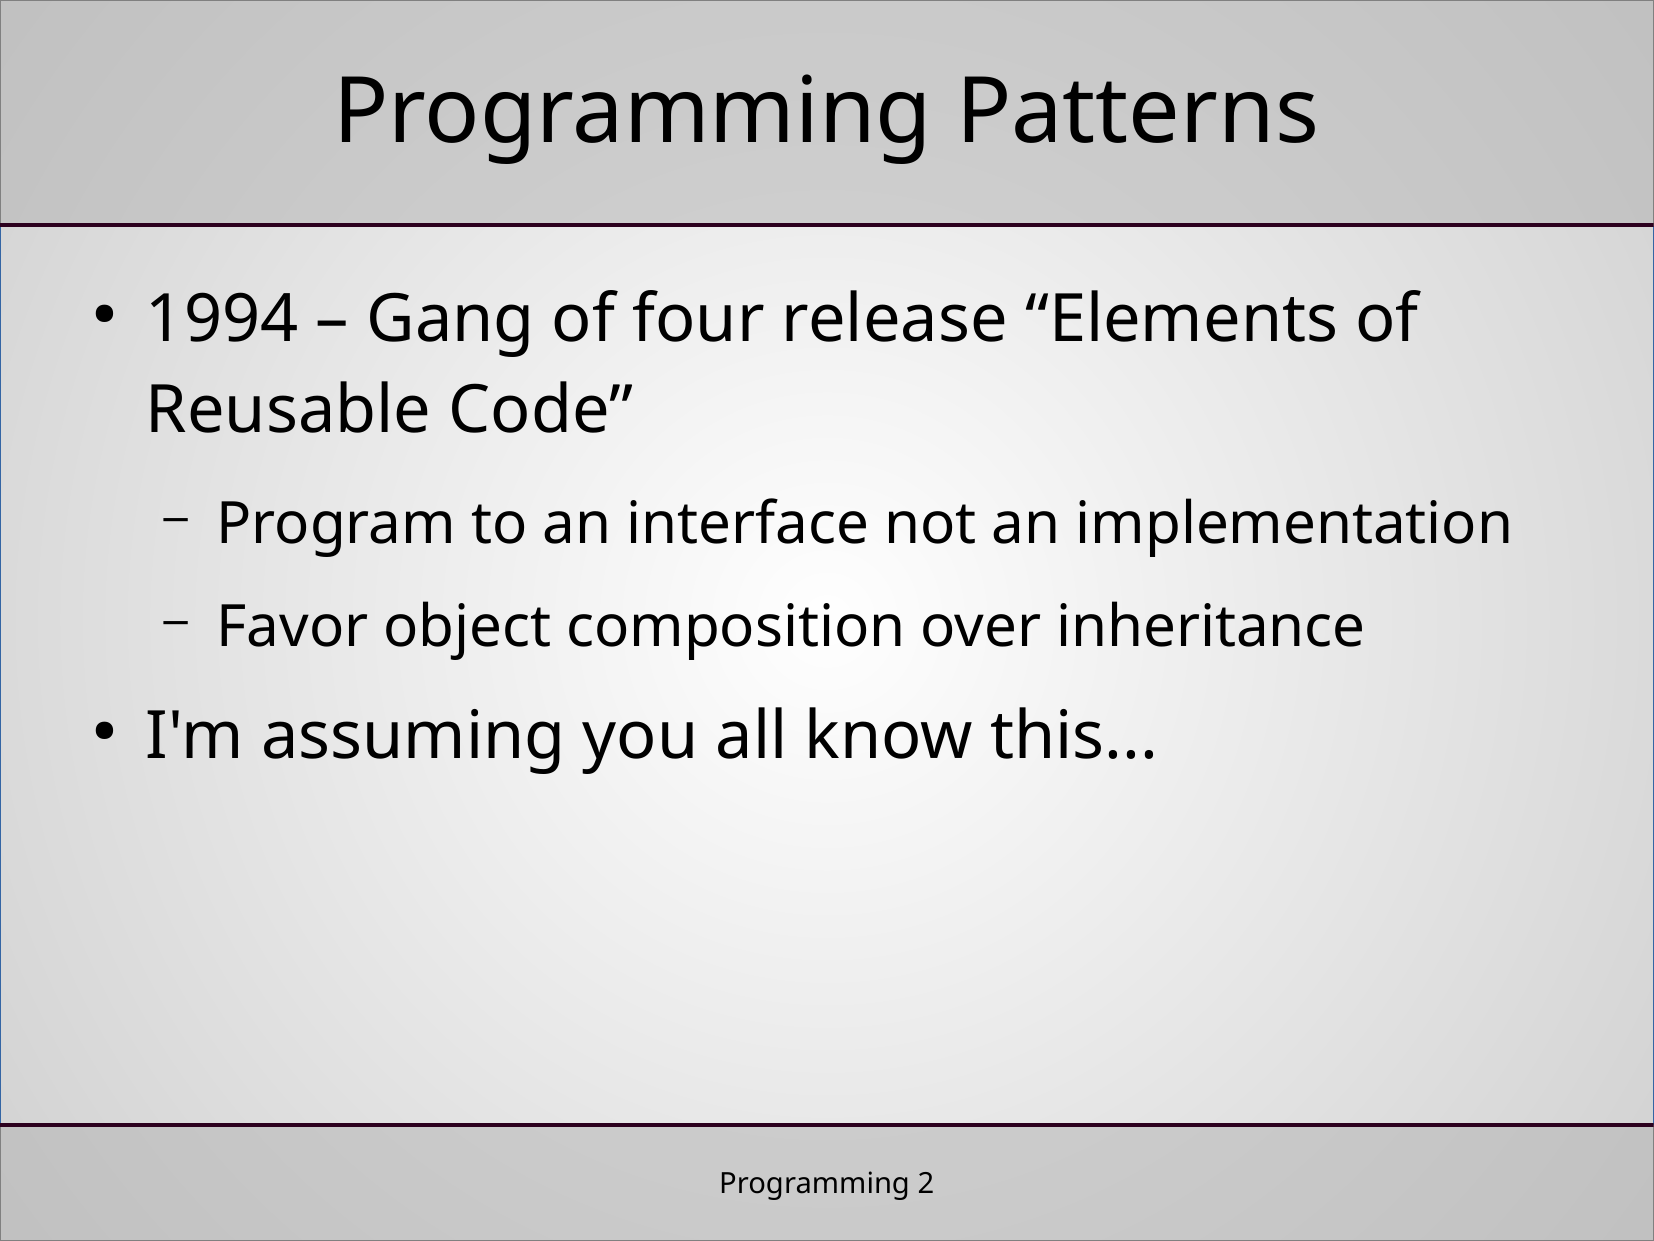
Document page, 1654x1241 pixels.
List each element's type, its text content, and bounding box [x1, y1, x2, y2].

list 1994 – Gang of four release “Elements of Reusable Code” Program to an interface not an implementation Favor object composition over inheritance I'm assuming you all know this... [75, 270, 1571, 1075]
title Programming Patterns [82, 34, 1571, 181]
